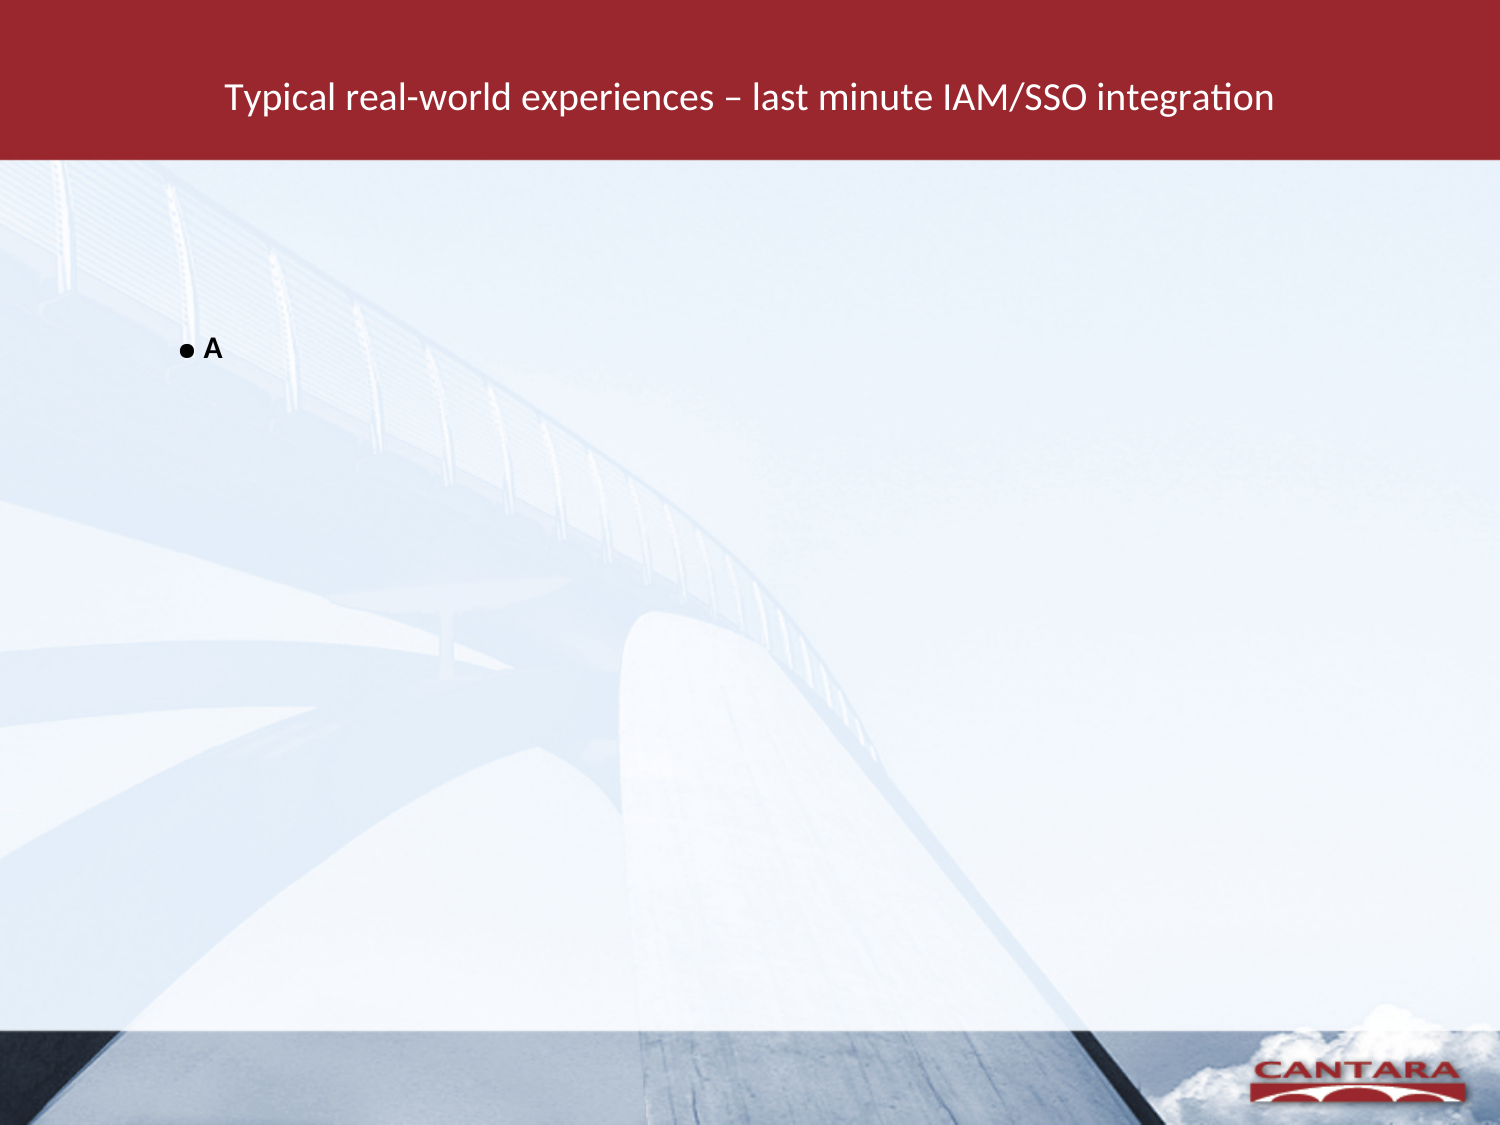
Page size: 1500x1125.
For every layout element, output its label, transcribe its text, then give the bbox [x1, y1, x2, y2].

picture [0, 0, 1500, 1125]
text_box A [162, 312, 1363, 458]
text_box Typical real-world experiences – last minute IAM/SSO integration [75, 45, 1426, 163]
